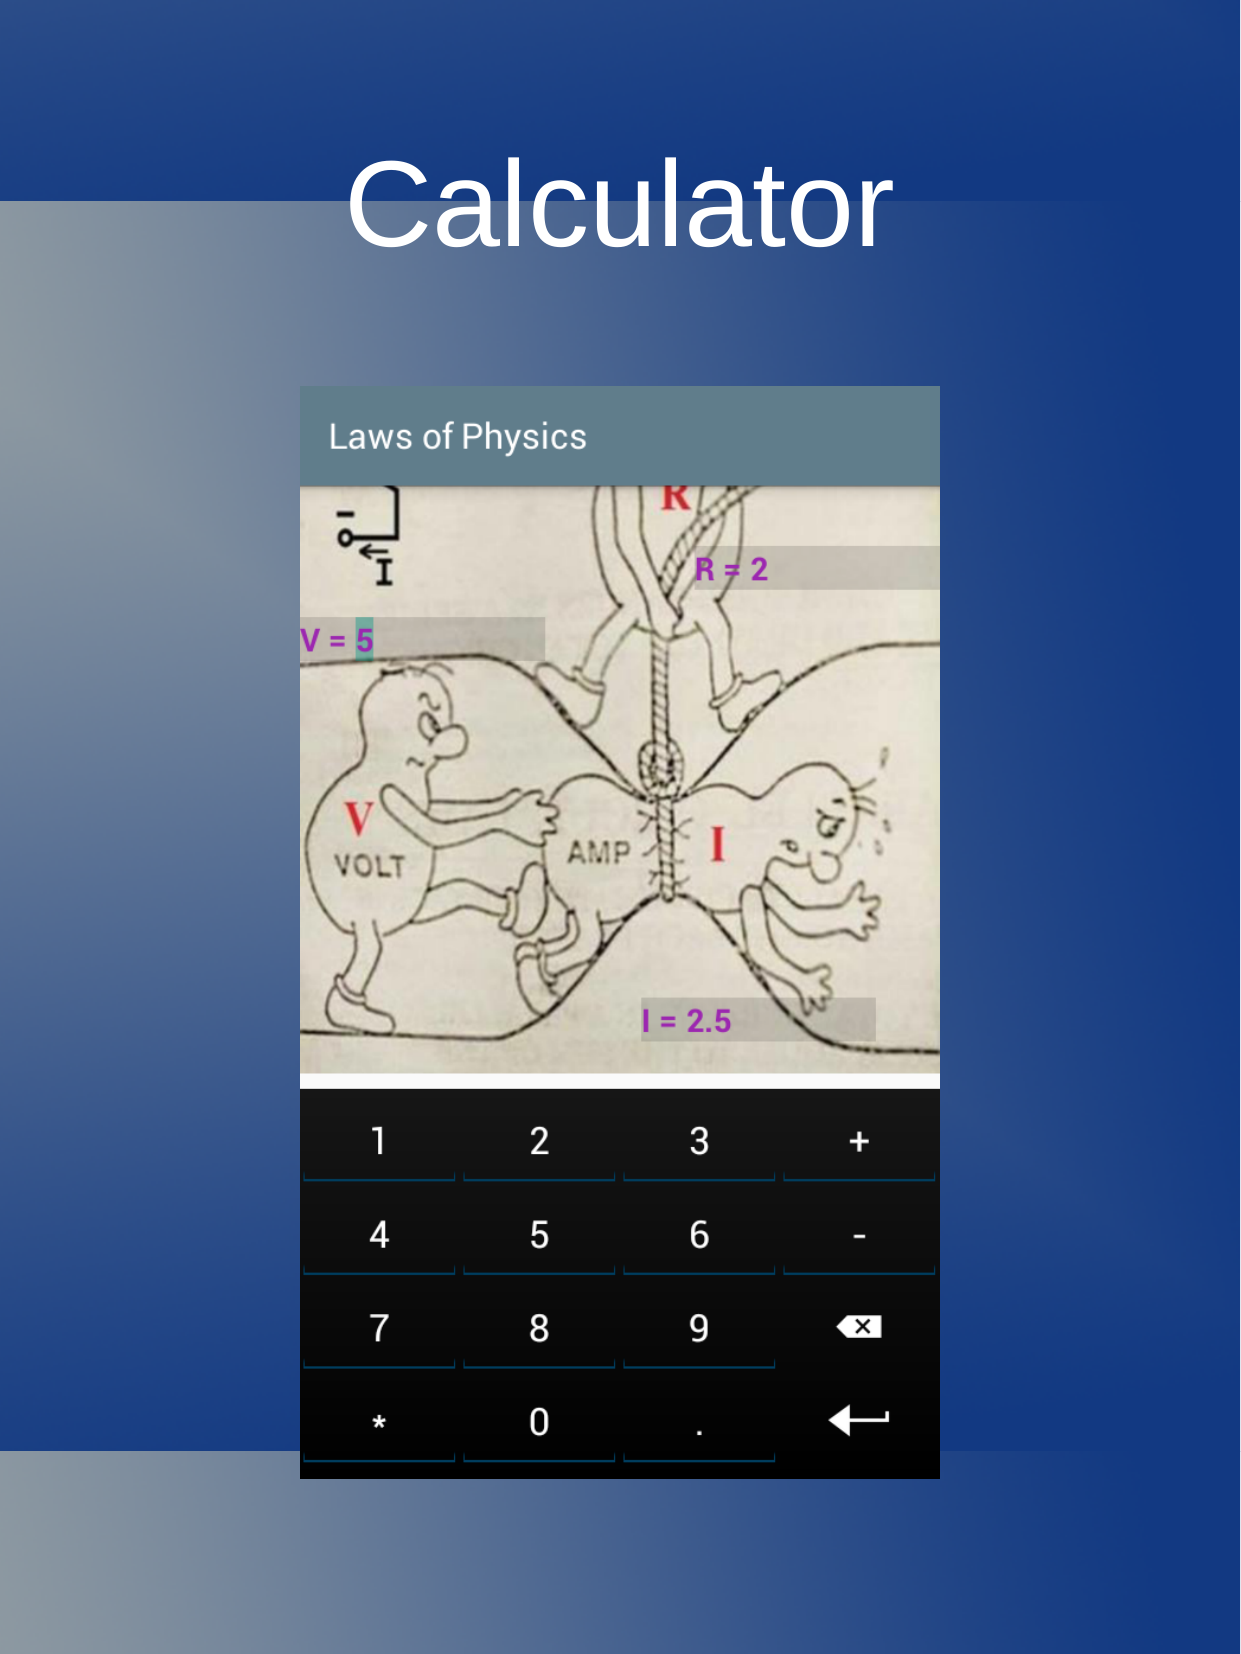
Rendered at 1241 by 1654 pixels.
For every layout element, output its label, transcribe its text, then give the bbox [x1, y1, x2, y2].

picture [0, 0, 1241, 1654]
title Calculator [62, 65, 1179, 342]
